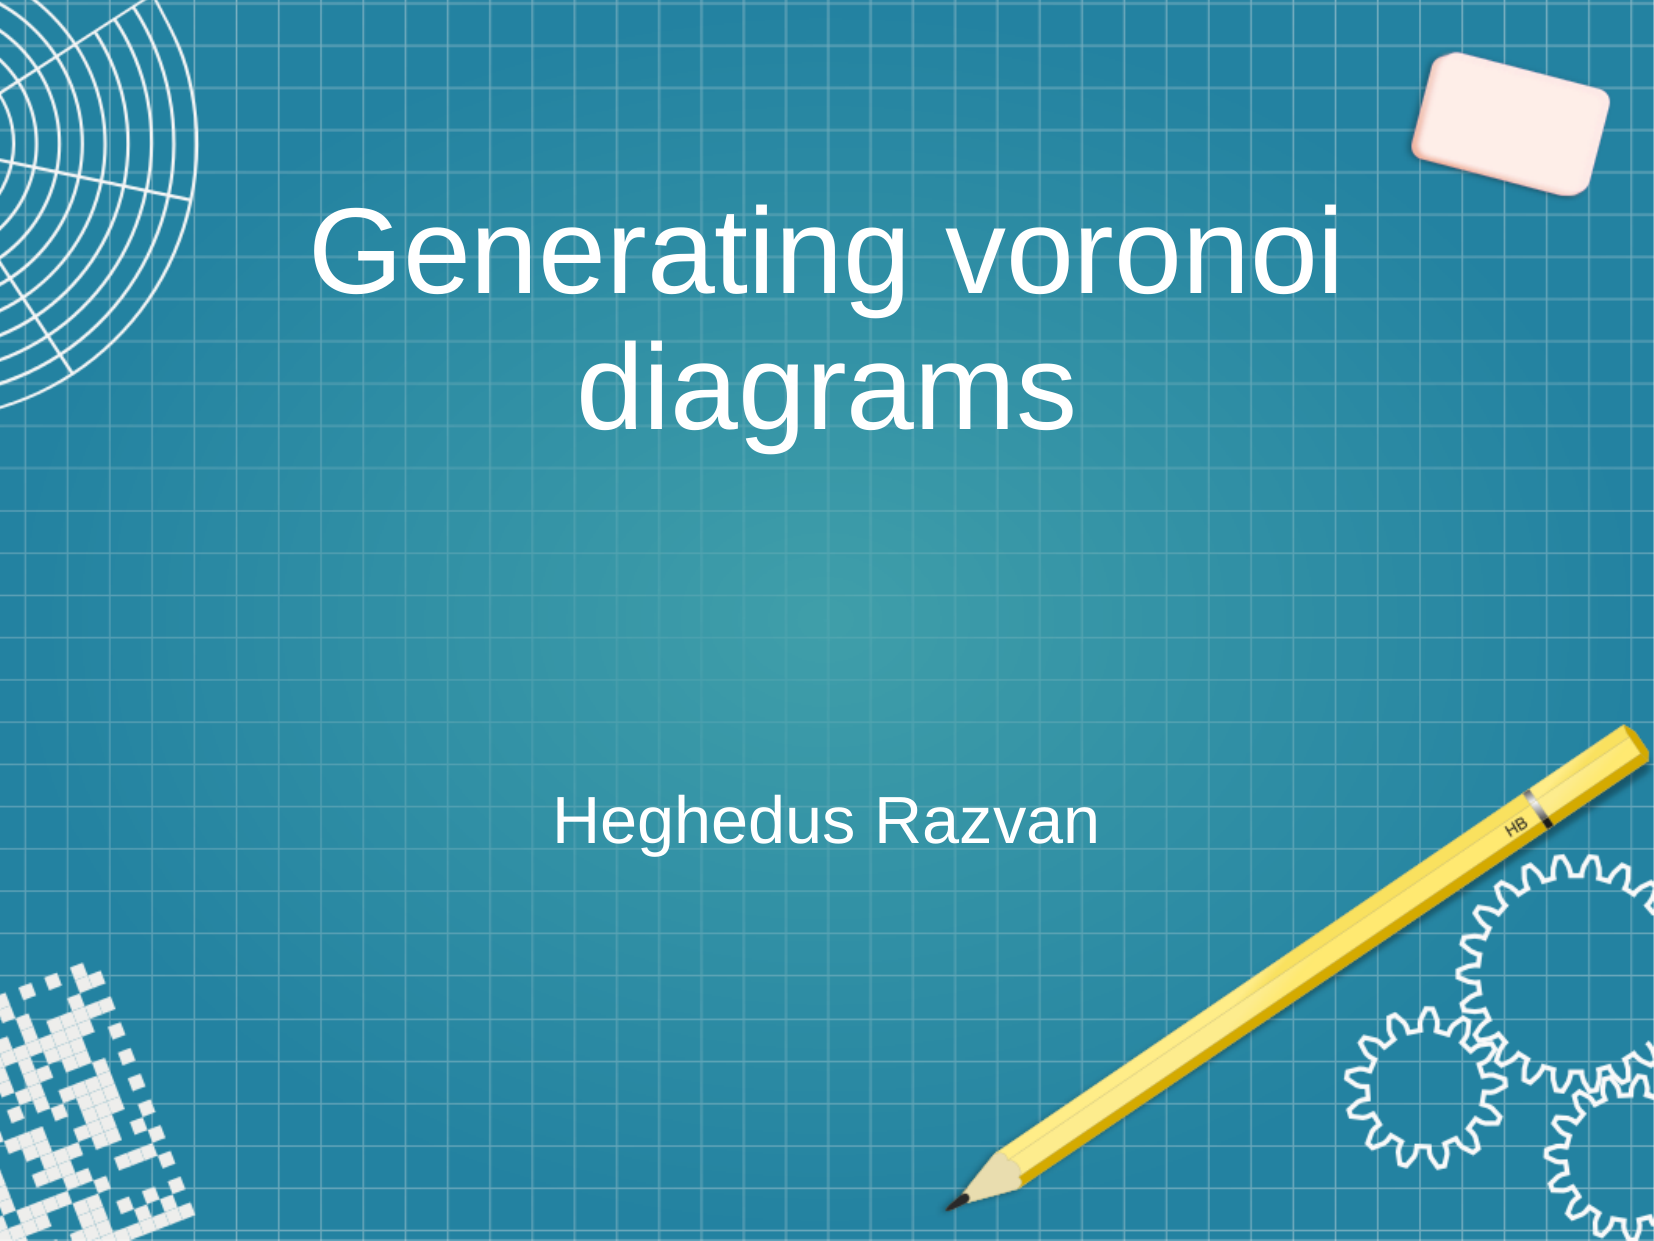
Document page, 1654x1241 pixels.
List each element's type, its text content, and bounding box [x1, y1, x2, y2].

picture [0, 0, 1654, 1241]
title Generating voronoi diagrams [82, 177, 1571, 461]
subtitle Heghedus Razvan [82, 519, 1571, 1123]
